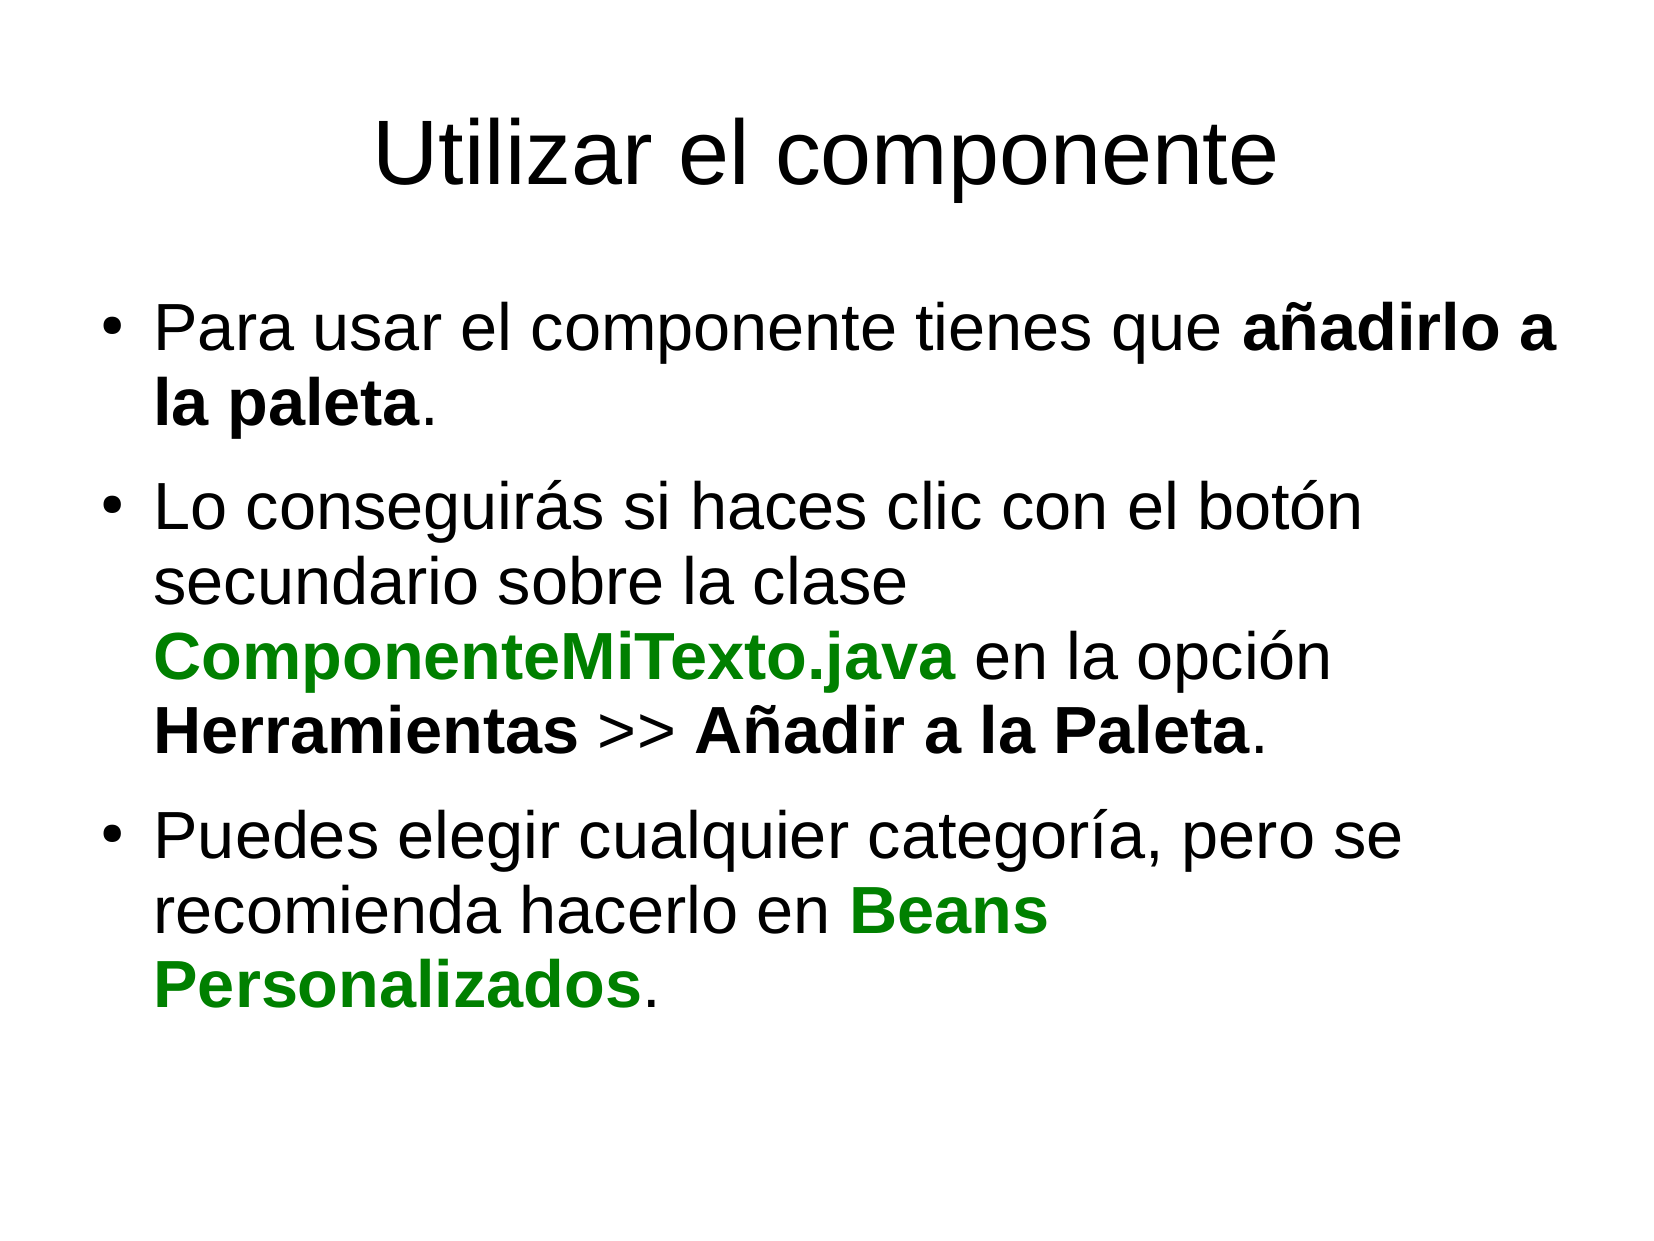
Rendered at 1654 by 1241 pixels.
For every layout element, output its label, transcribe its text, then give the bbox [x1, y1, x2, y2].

title Utilizar el componente [82, 56, 1571, 250]
list Para usar el componente tienes que añadirlo a la paleta. Lo conseguirás si haces clic con el botón secundario sobre la clase ComponenteMiTexto.java en la opción Herramientas >> Añadir a la Paleta. Puedes elegir cualquier categoría, pero se recomienda hacerlo en Beans Personalizados. [82, 290, 1571, 1109]
